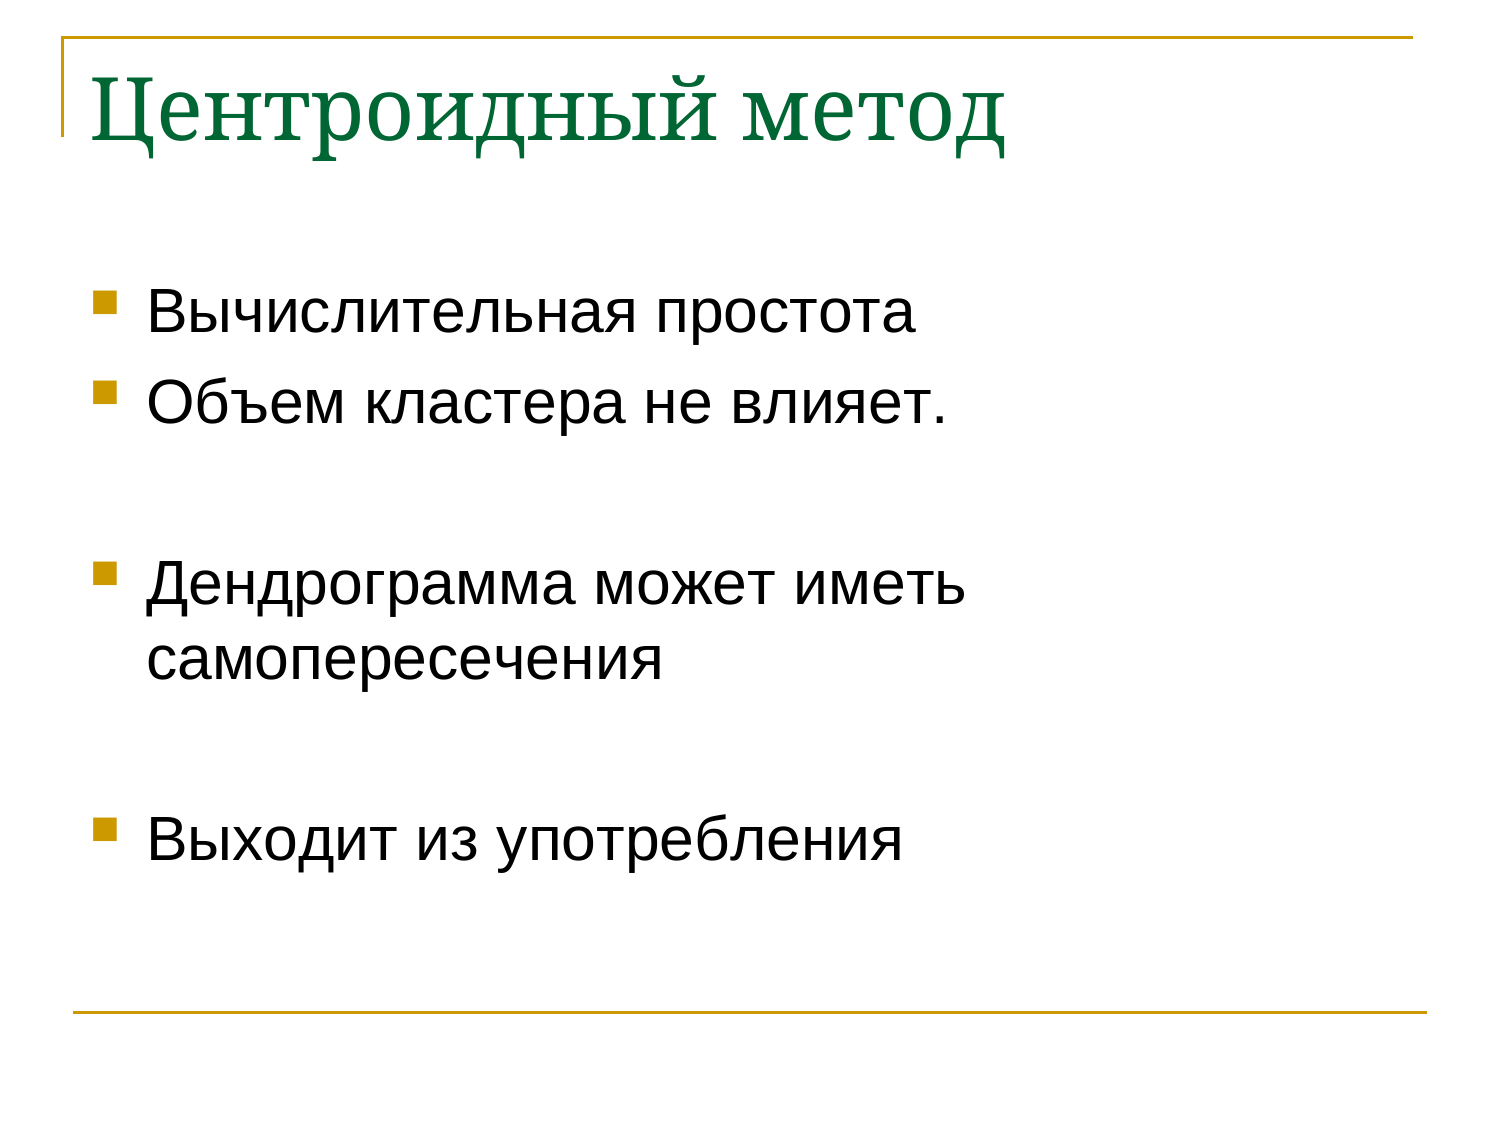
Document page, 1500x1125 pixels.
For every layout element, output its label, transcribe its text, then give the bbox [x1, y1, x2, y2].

list Вычислительная простота Объем кластера не влияет. Дендрограмма может иметь самопересечения Выходит из употребления [75, 262, 1426, 1006]
title Центроидный метод [75, 45, 1426, 233]
